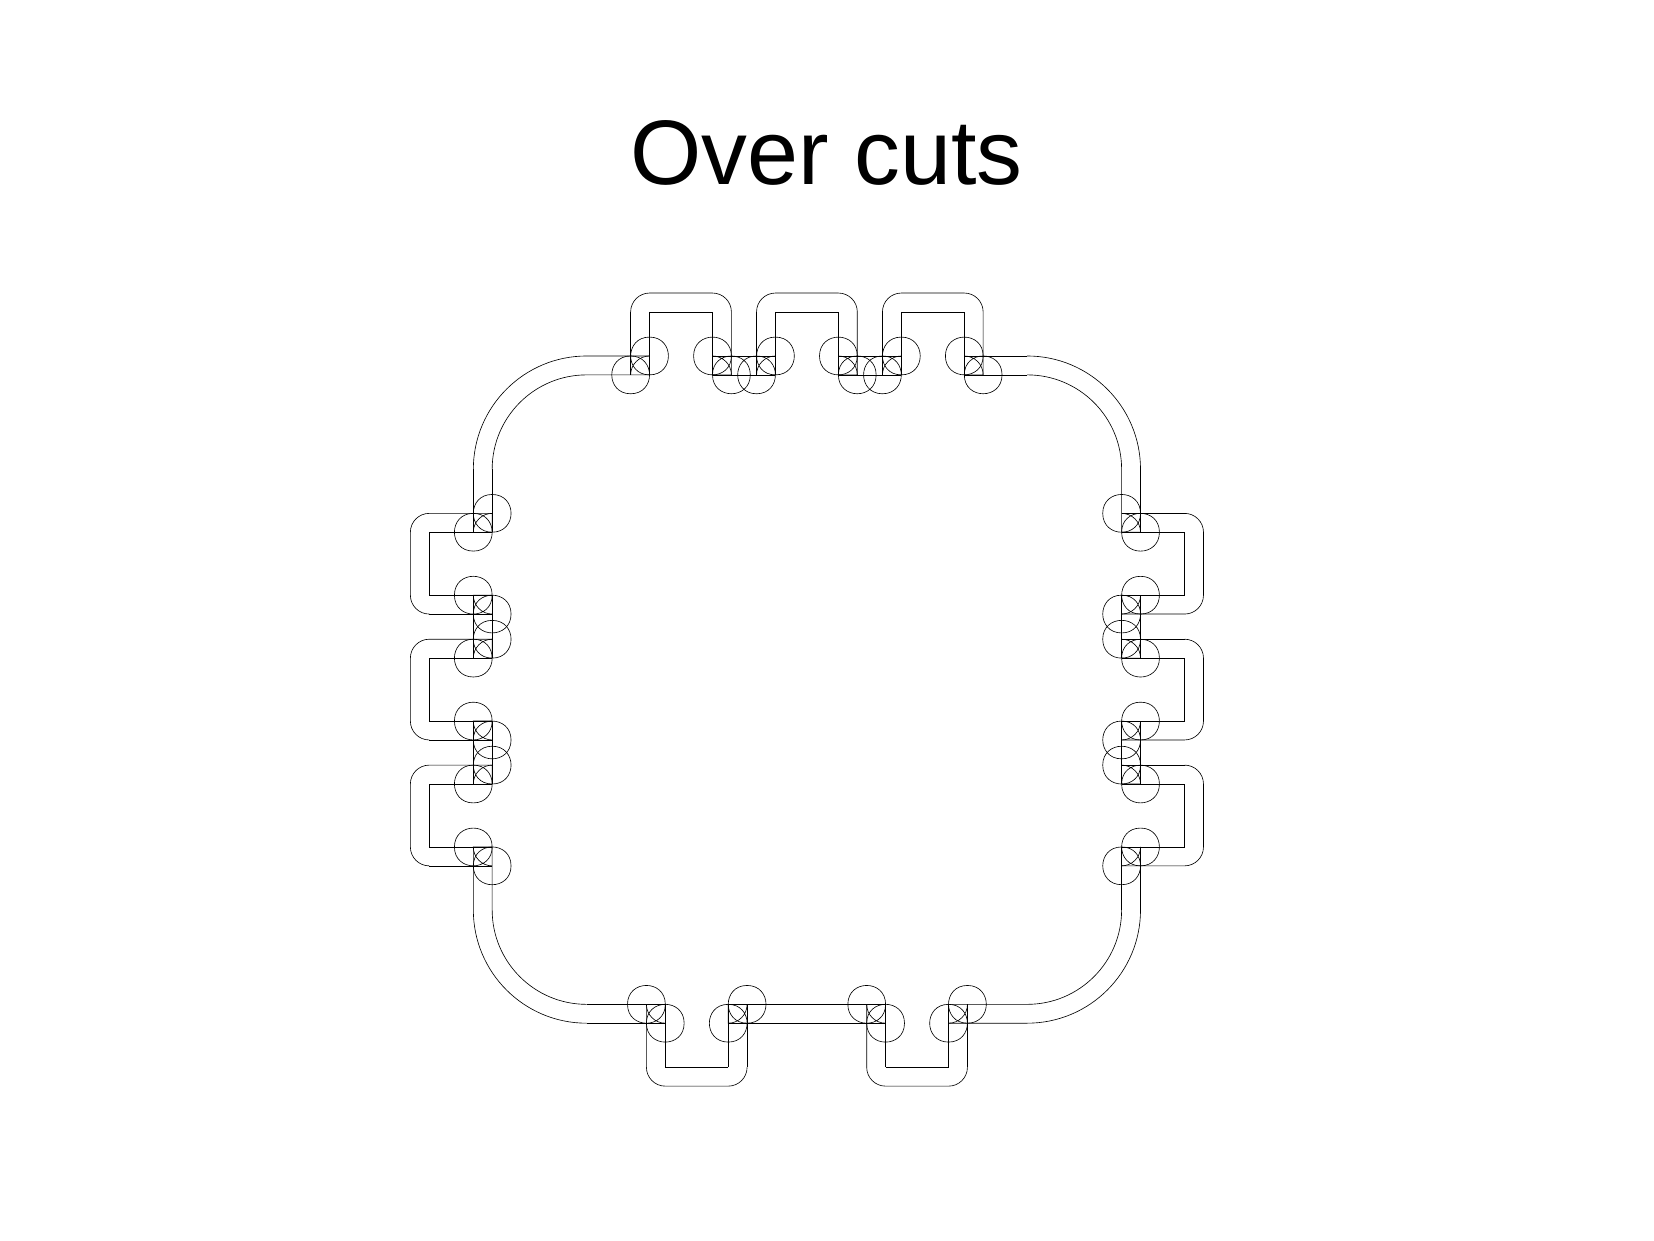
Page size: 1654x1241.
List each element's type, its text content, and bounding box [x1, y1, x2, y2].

title Over cuts [82, 49, 1571, 257]
picture [270, 154, 1343, 1227]
